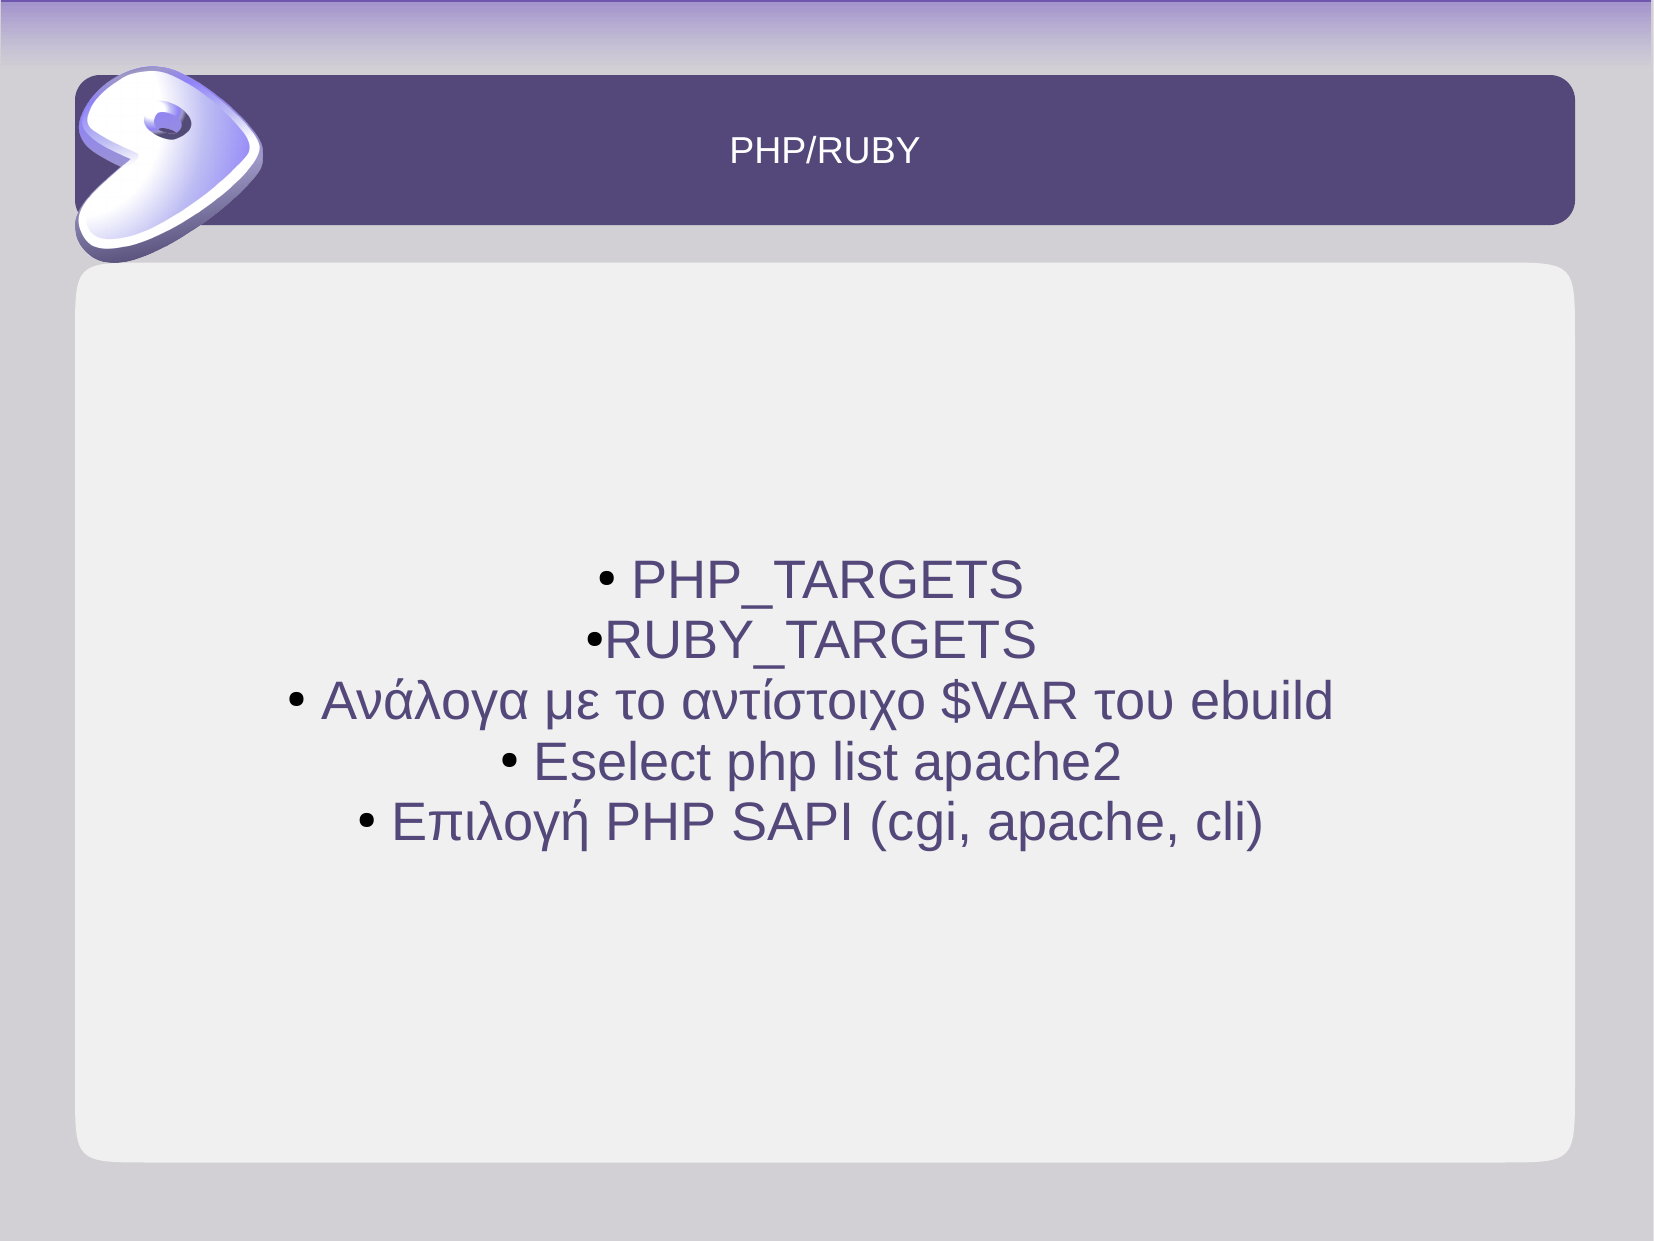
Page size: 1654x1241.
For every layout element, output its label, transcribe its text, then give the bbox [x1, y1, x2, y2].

text_box [75, 262, 1576, 1163]
text_box PHP_TARGETS RUBY_TARGETS Ανάλογα με το αντίστοιχο $VAR του ebuild Eselect php list apache2 Επιλογή PHP SAPI (cgi, apache, cli) [98, 300, 1524, 1131]
picture [0, 0, 1654, 1241]
text_box PHP/RUBY [263, 75, 1576, 226]
